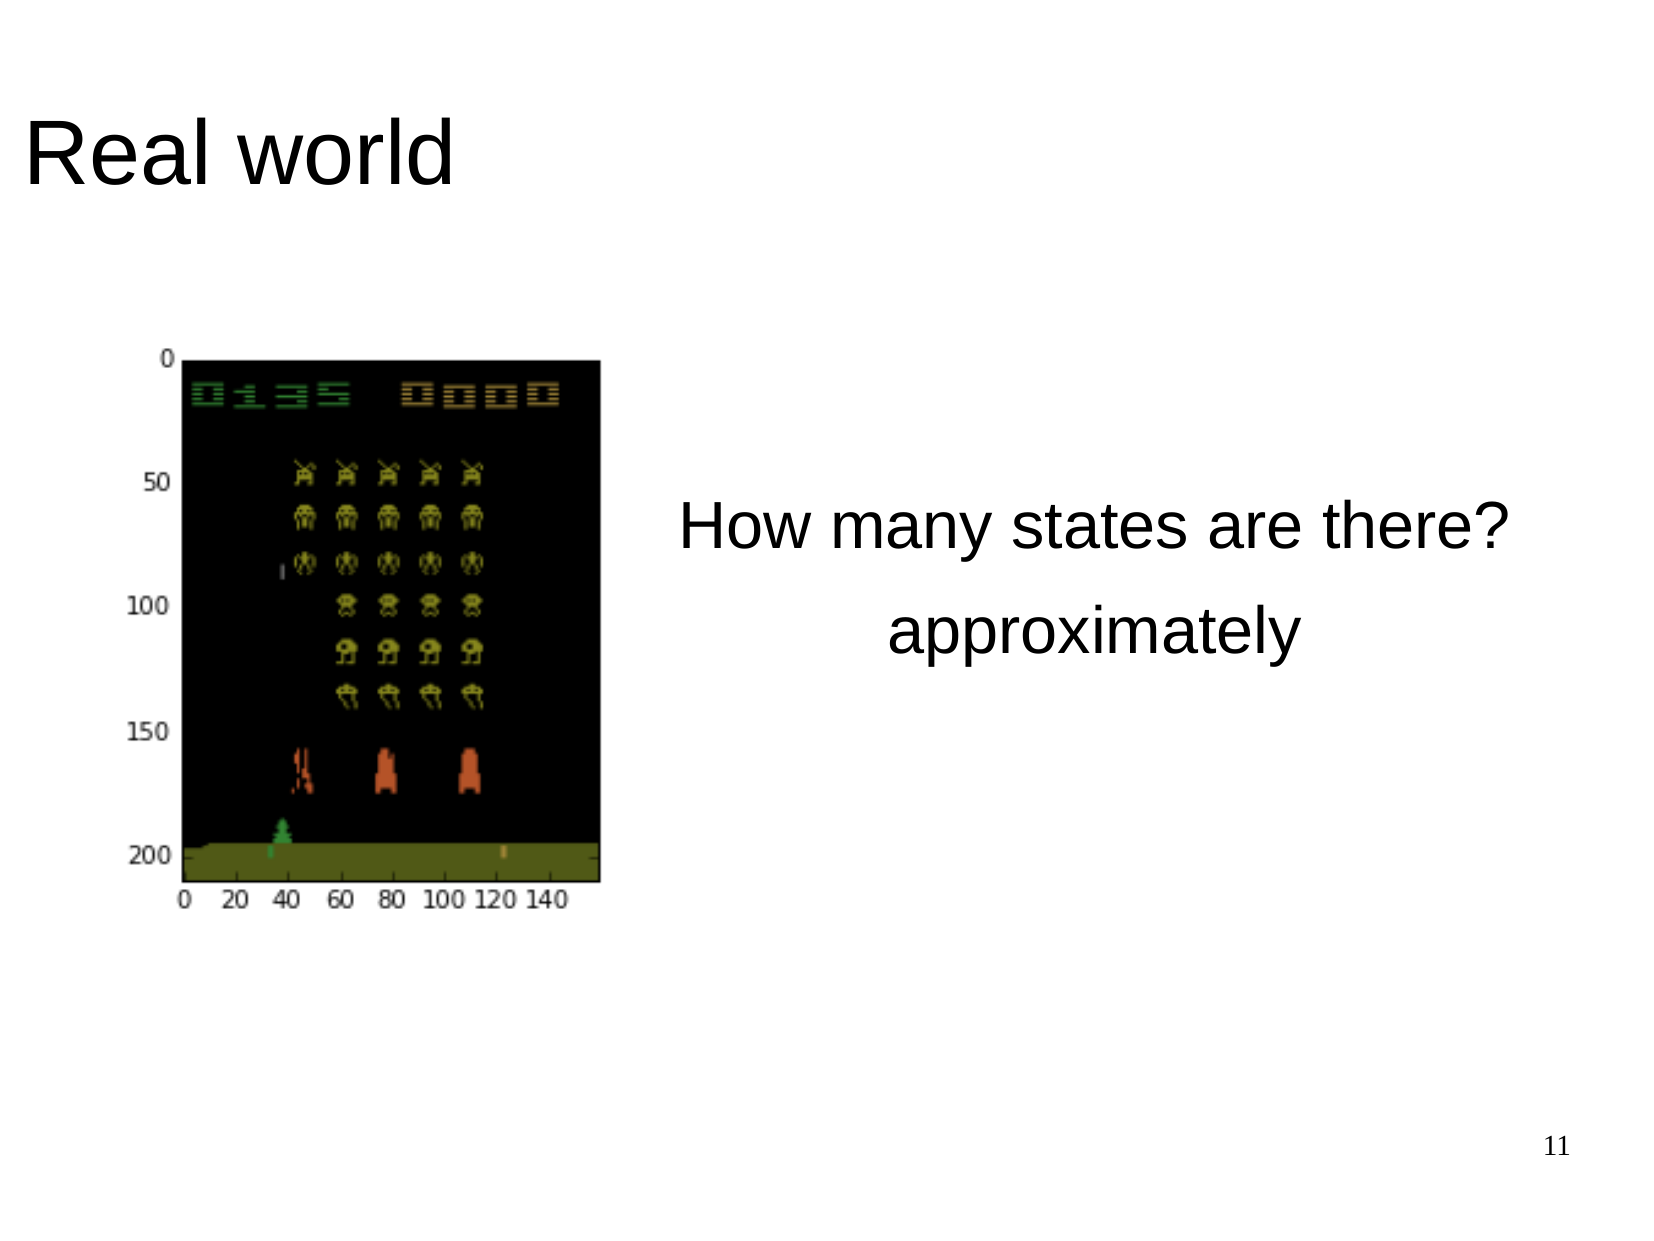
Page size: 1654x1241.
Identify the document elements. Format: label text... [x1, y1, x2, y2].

text_box How many states are there? approximately [593, 488, 1527, 770]
picture [109, 333, 616, 931]
title Real world [23, 49, 1512, 257]
